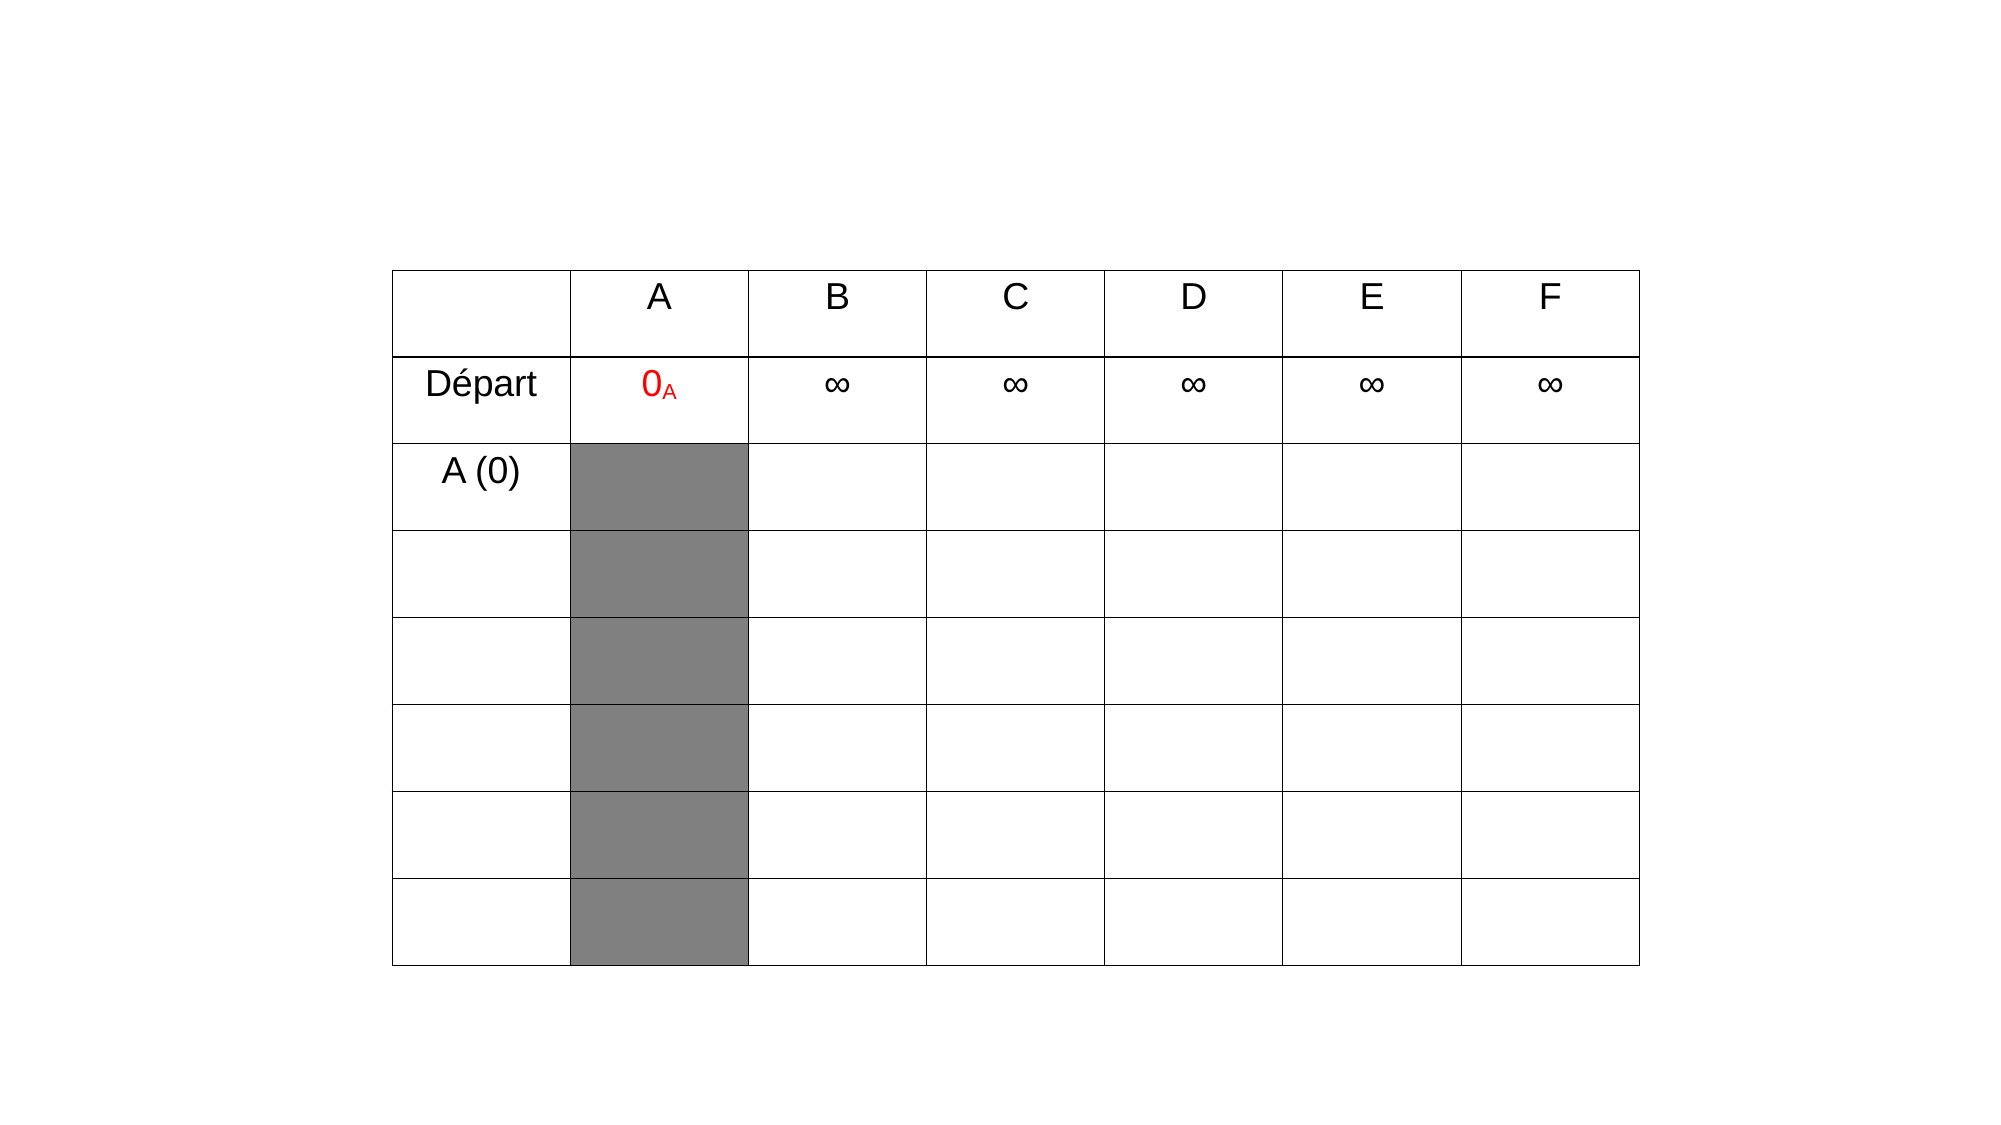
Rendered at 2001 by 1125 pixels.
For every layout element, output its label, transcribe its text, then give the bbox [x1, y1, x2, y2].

table_cell ∞ [1105, 358, 1282, 443]
table_cell ∞ [1462, 358, 1639, 443]
table_cell [749, 792, 926, 878]
table_cell [927, 444, 1104, 530]
table_cell [1105, 879, 1282, 965]
table_cell [749, 618, 926, 704]
table_header E [1283, 271, 1461, 356]
table_cell [1105, 705, 1282, 791]
table_header [393, 271, 570, 356]
table_cell [1105, 792, 1282, 878]
table_cell [571, 618, 748, 704]
table_cell [749, 879, 926, 965]
table_cell [1462, 618, 1639, 704]
table_header A [571, 271, 748, 356]
table_cell [1105, 531, 1282, 617]
table_cell [571, 879, 748, 965]
table_cell [927, 879, 1104, 965]
table_cell [1283, 618, 1461, 704]
table_cell [1462, 792, 1639, 878]
table_header B [749, 271, 926, 356]
table_cell [393, 618, 570, 704]
table_cell [393, 879, 570, 965]
table_cell ∞ [1283, 358, 1461, 443]
table_cell [1283, 444, 1461, 530]
table_cell [927, 705, 1104, 791]
table_cell [1105, 444, 1282, 530]
table_cell [749, 531, 926, 617]
table_cell [1462, 531, 1639, 617]
table_cell A (0) [393, 444, 570, 530]
table_cell [1283, 531, 1461, 617]
table_header C [927, 271, 1104, 356]
table_header D [1105, 271, 1282, 356]
table_cell [571, 792, 748, 878]
table_cell [1462, 444, 1639, 530]
table_cell [571, 531, 748, 617]
table_header F [1462, 271, 1639, 356]
table_cell ∞ [749, 358, 926, 443]
table_cell [1462, 879, 1639, 965]
table_cell [749, 705, 926, 791]
table_cell [927, 792, 1104, 878]
table_cell [927, 531, 1104, 617]
table_cell [1283, 792, 1461, 878]
table_cell [571, 705, 748, 791]
table_cell Départ [393, 358, 570, 443]
table_cell [1283, 705, 1461, 791]
table_cell ∞ [927, 358, 1104, 443]
table_cell [1283, 879, 1461, 965]
table_cell [393, 705, 570, 791]
table_cell [927, 618, 1104, 704]
table_cell 0A [571, 358, 748, 443]
table_cell [1105, 618, 1282, 704]
table_cell [393, 792, 570, 878]
table_cell [571, 444, 748, 530]
table_cell [1462, 705, 1639, 791]
table_cell [393, 531, 570, 617]
table_cell [749, 444, 926, 530]
